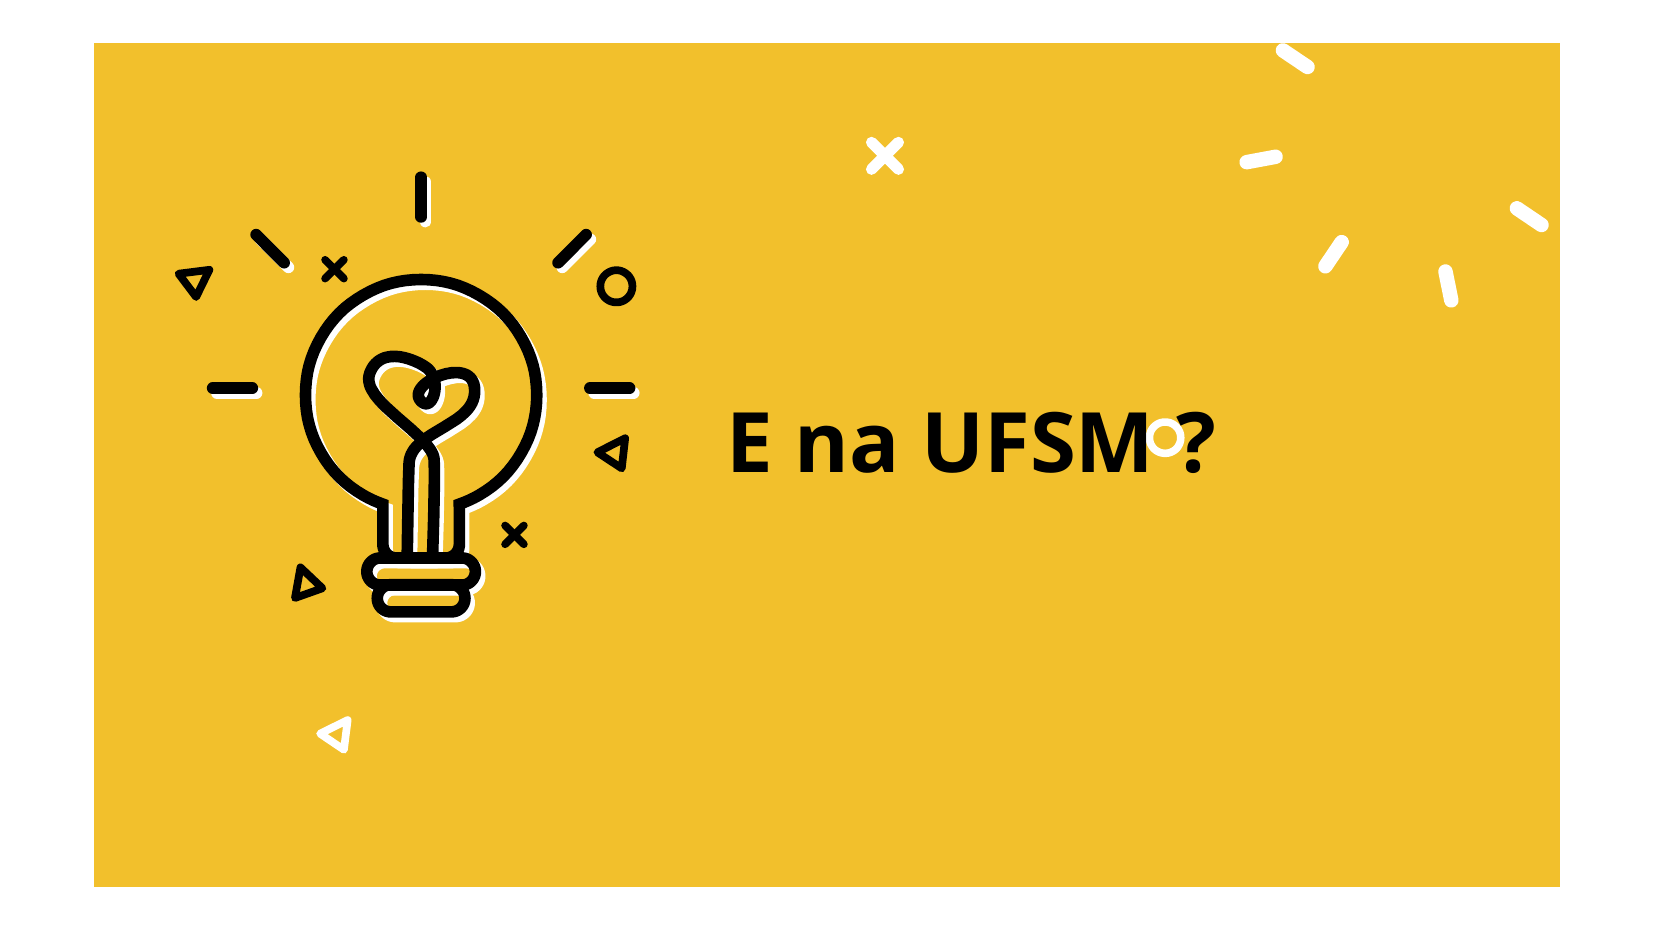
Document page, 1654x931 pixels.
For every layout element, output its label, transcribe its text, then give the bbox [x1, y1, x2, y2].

title E na UFSM ? [726, 383, 1447, 498]
